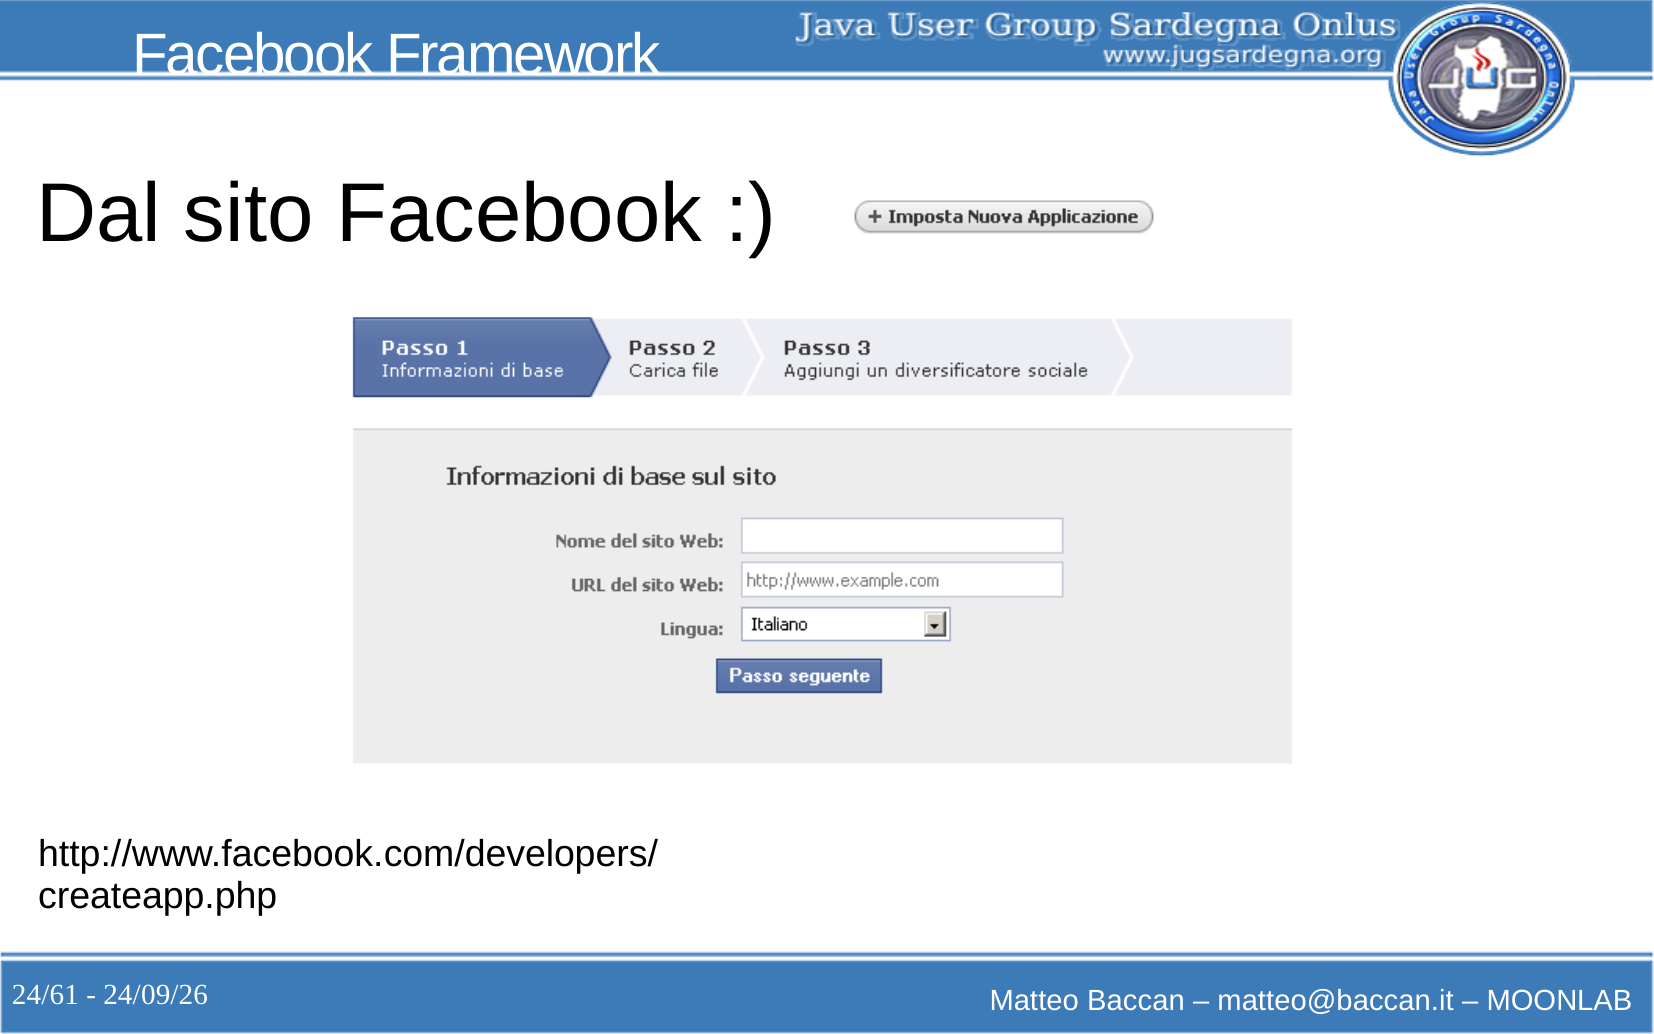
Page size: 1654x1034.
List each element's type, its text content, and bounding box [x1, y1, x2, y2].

title Facebook Framework [132, 5, 1609, 103]
picture [0, 0, 1654, 1034]
text_box http://www.facebook.com/developers/createapp.php [23, 824, 911, 882]
text_box Dal sito Facebook :) [21, 158, 1610, 275]
